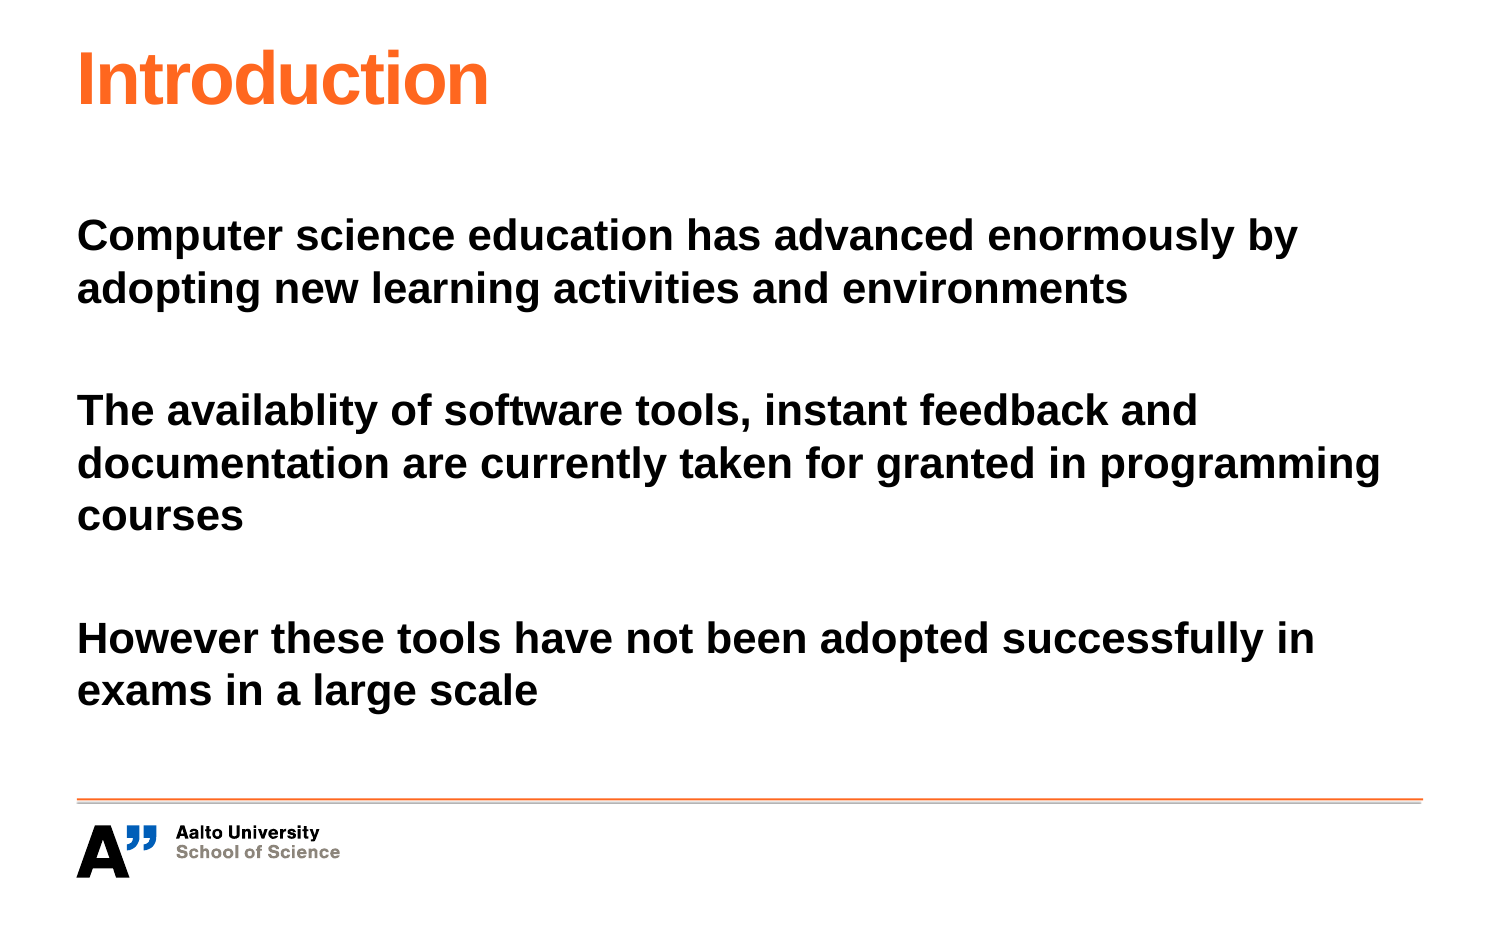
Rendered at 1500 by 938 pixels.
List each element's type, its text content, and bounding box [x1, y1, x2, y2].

title Introduction [76, 43, 1424, 206]
list Computer science education has advanced enormously by adopting new learning activities and environments The availablity of software tools, instant feedback and documentation are currently taken for granted in programming courses However these tools have not been adopted successfully in exams in a large scale [76, 206, 1424, 755]
